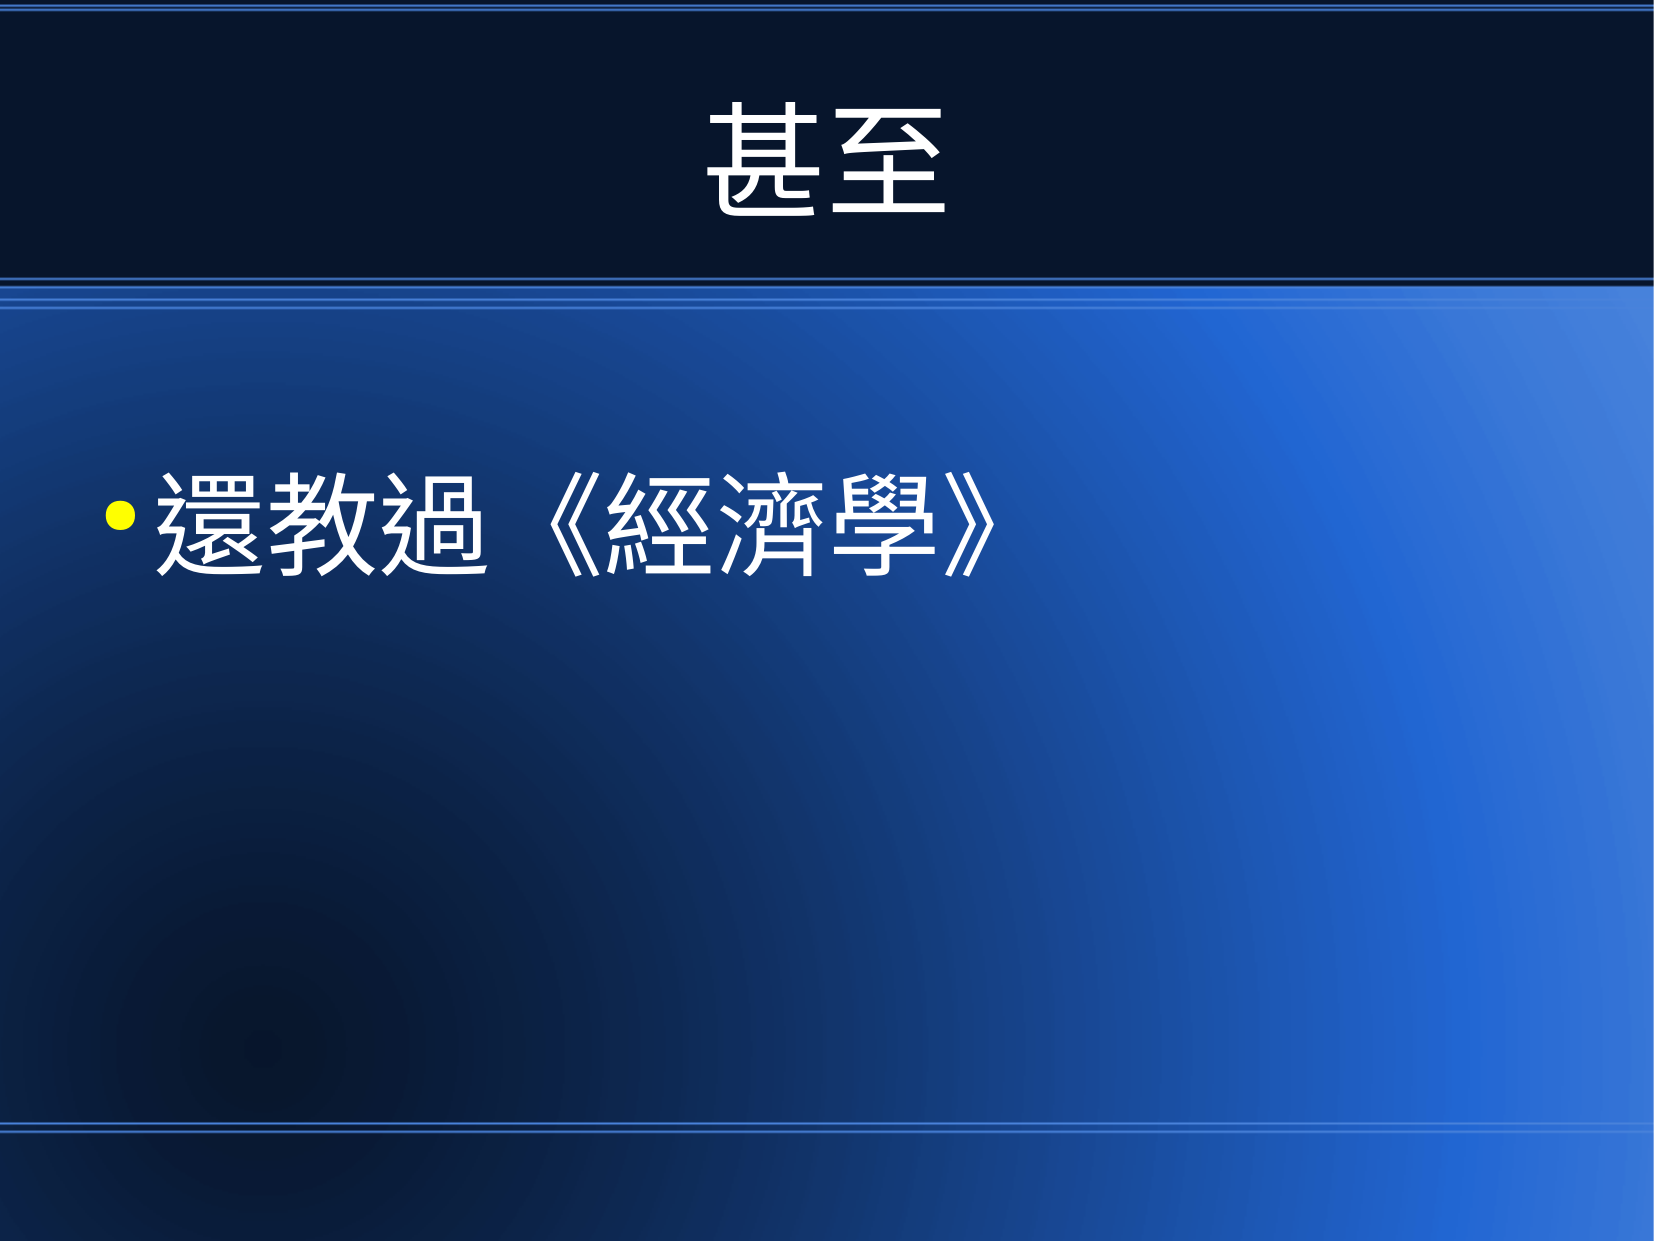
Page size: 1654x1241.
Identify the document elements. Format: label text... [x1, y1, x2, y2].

list 還教過《經濟學》 [82, 355, 1571, 1241]
picture [0, 0, 1654, 1241]
title 甚至 [82, 49, 1571, 257]
